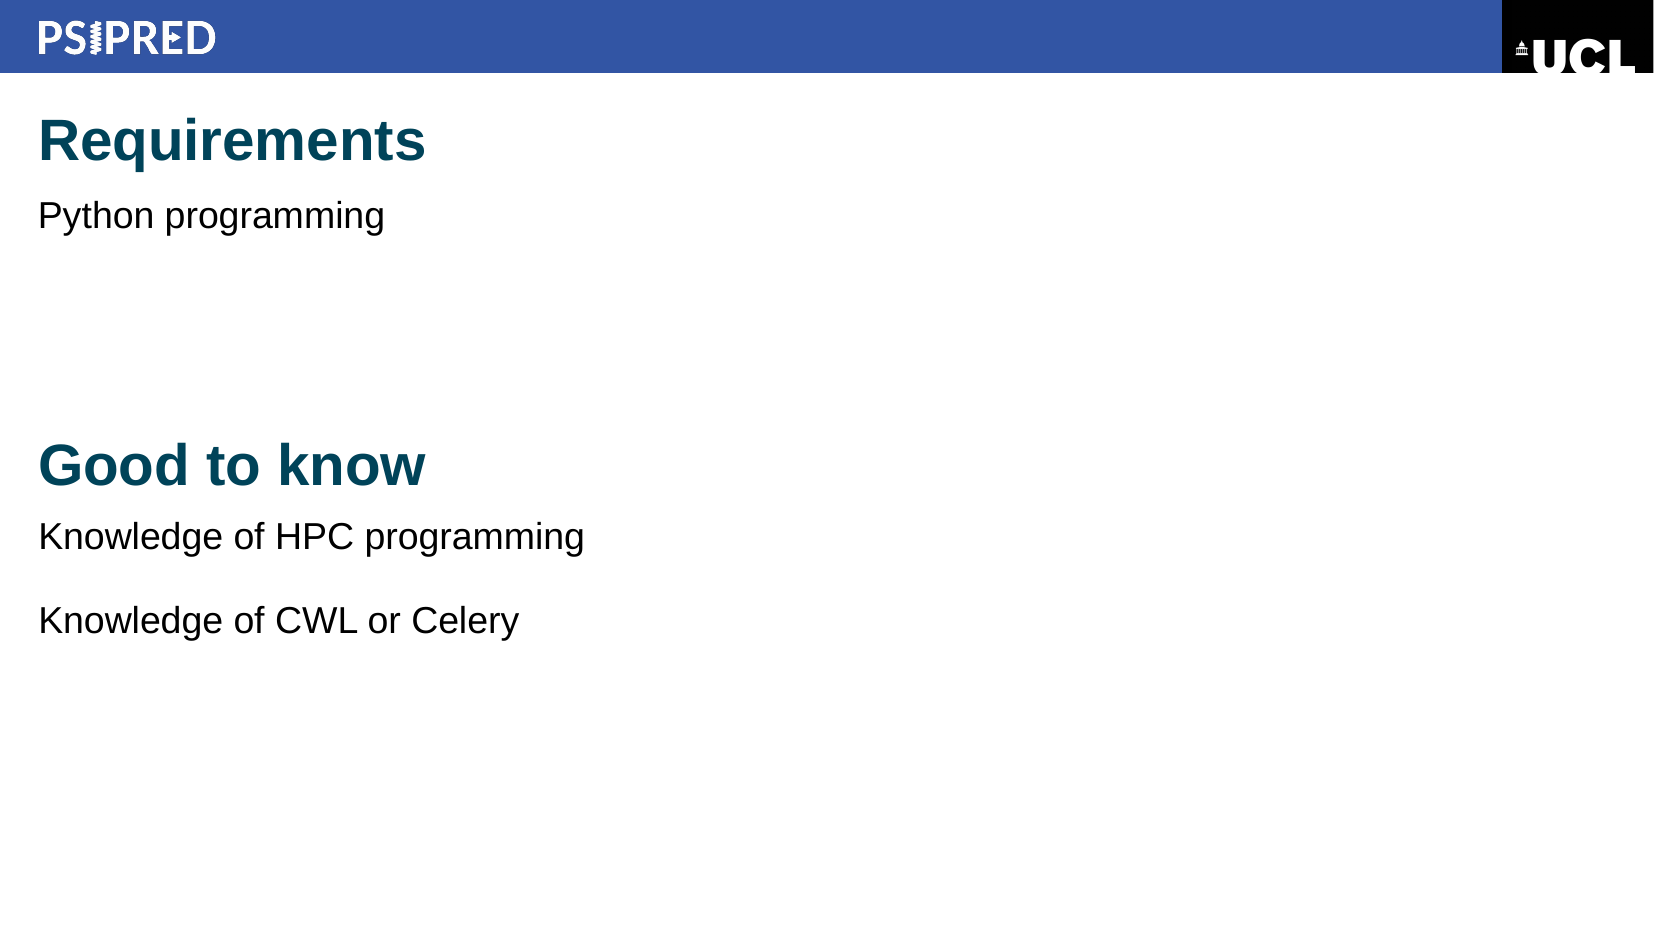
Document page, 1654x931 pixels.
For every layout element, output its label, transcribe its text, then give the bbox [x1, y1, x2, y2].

text_box Knowledge of HPC programming Knowledge of CWL or Celery [23, 507, 1642, 931]
title Good to know [23, 419, 1619, 507]
picture [1502, 0, 1654, 73]
title Requirements [23, 94, 1619, 187]
text_box Python programming [23, 187, 1619, 419]
picture [30, 14, 224, 61]
